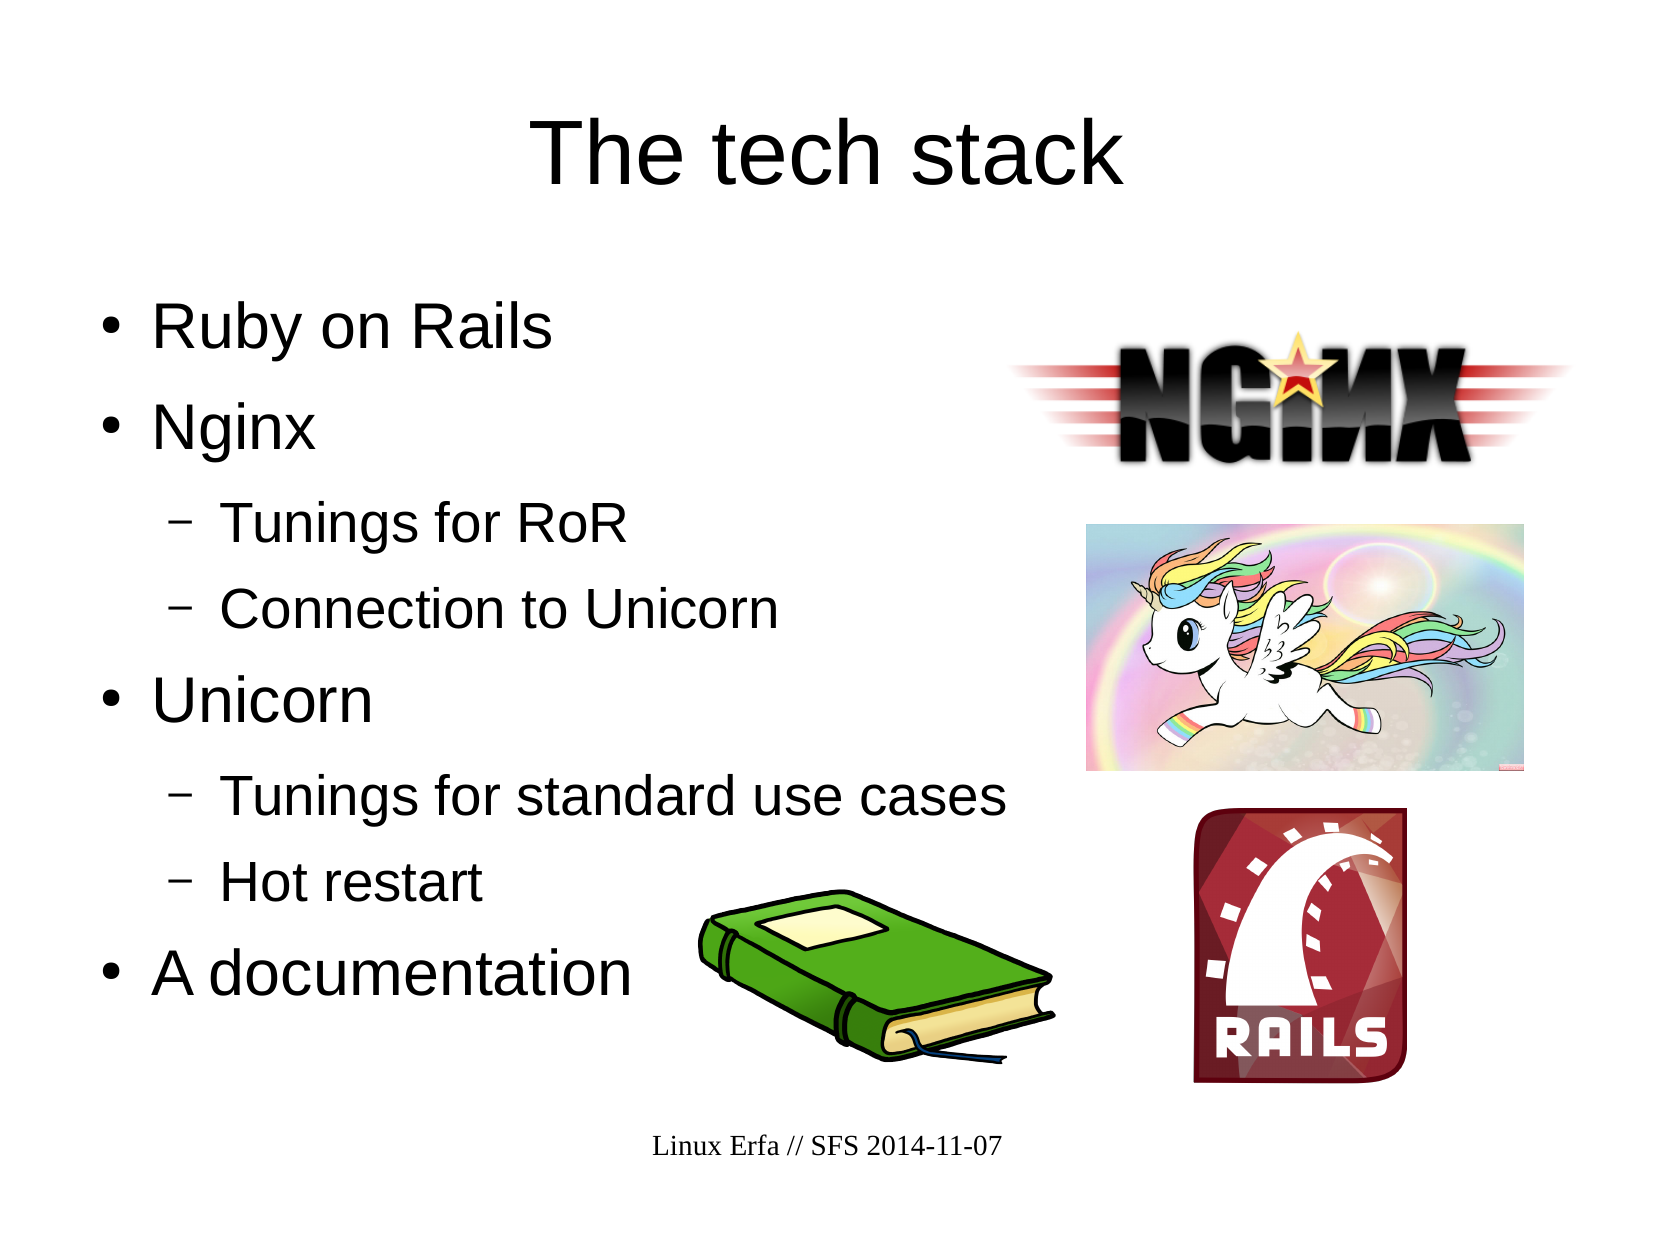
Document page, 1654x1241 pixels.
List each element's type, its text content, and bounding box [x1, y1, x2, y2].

list Ruby on Rails Nginx Tunings for RoR Connection to Unicorn Unicorn Tunings for standard use cases Hot restart A documentation [82, 290, 1538, 1010]
picture [688, 877, 1068, 1080]
picture [1193, 808, 1407, 1084]
title The tech stack [82, 49, 1571, 257]
picture [948, 204, 1636, 771]
